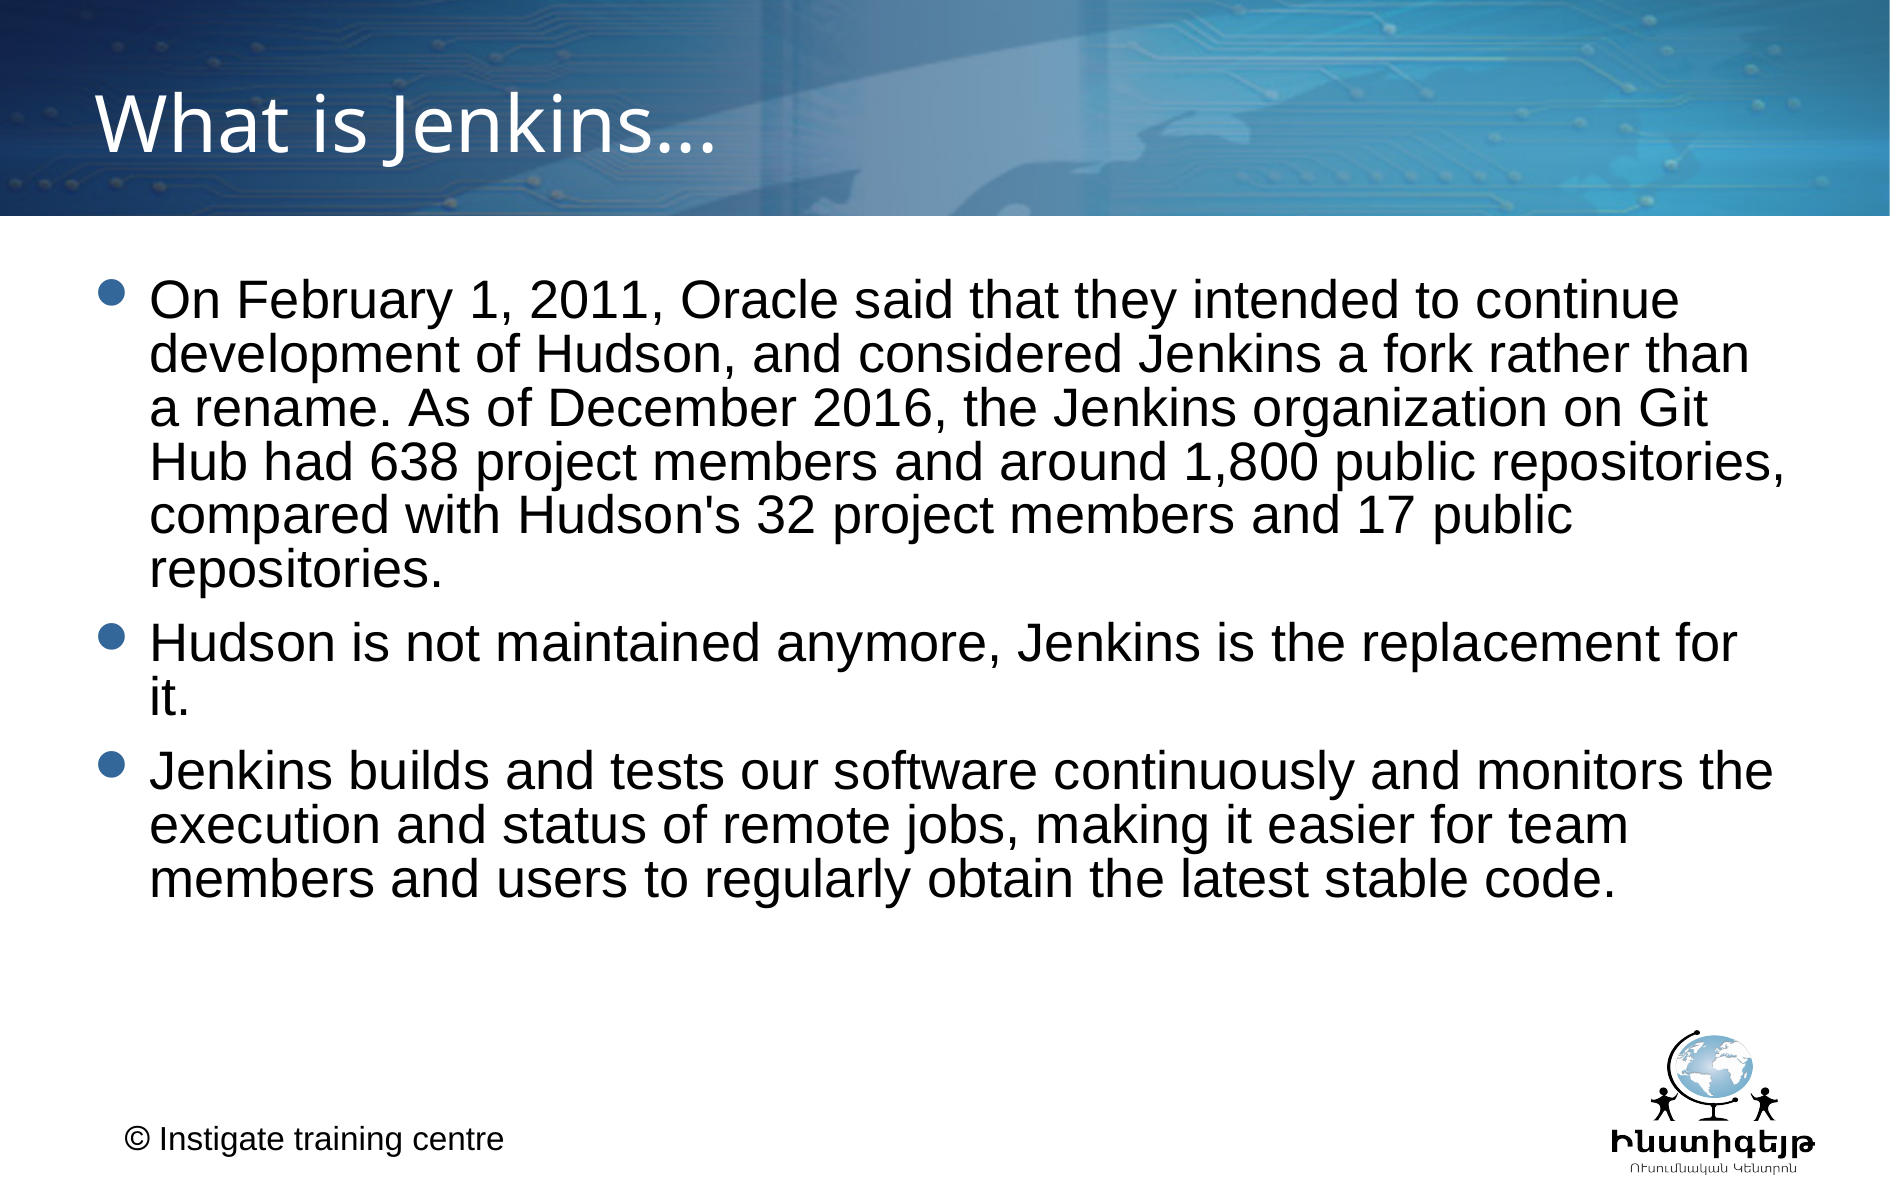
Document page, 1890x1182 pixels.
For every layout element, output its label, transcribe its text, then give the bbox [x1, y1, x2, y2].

title What is Jenkins... [94, 47, 1793, 52]
picture [1612, 1030, 1815, 1175]
list On February 1, 2011, Oracle said that they intended to continue development of Hudson, and considered Jenkins a fork rather than a rename. As of December 2016, the Jenkins organization on Git Hub had 638 project members and around 1,800 public repositories, compared with Hudson's 32 project members and 17 public repositories. Hudson is not maintained anymore, Jenkins is the replacement for it. Jenkins builds and tests our software continuously and monitors the execution and status of remote jobs, making it easier for team members and users to regularly obtain the latest stable code. [94, 275, 1794, 303]
picture [0, 0, 1890, 216]
